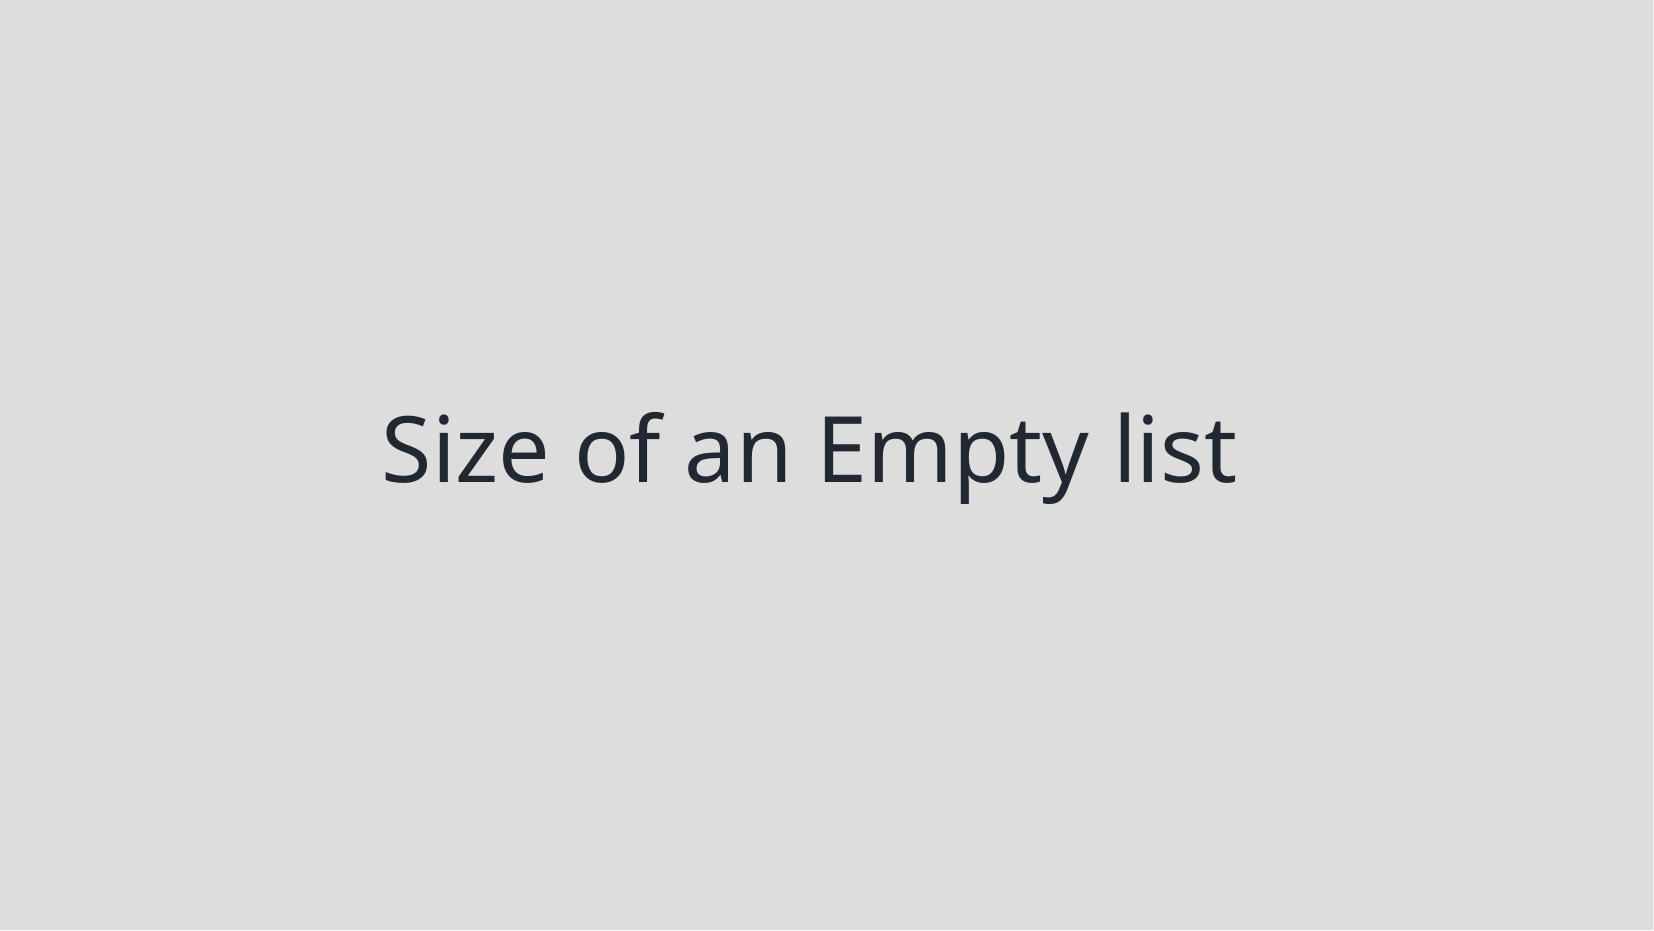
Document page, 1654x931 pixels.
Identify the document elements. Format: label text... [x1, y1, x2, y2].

title Size of an Empty list [82, 369, 1538, 526]
